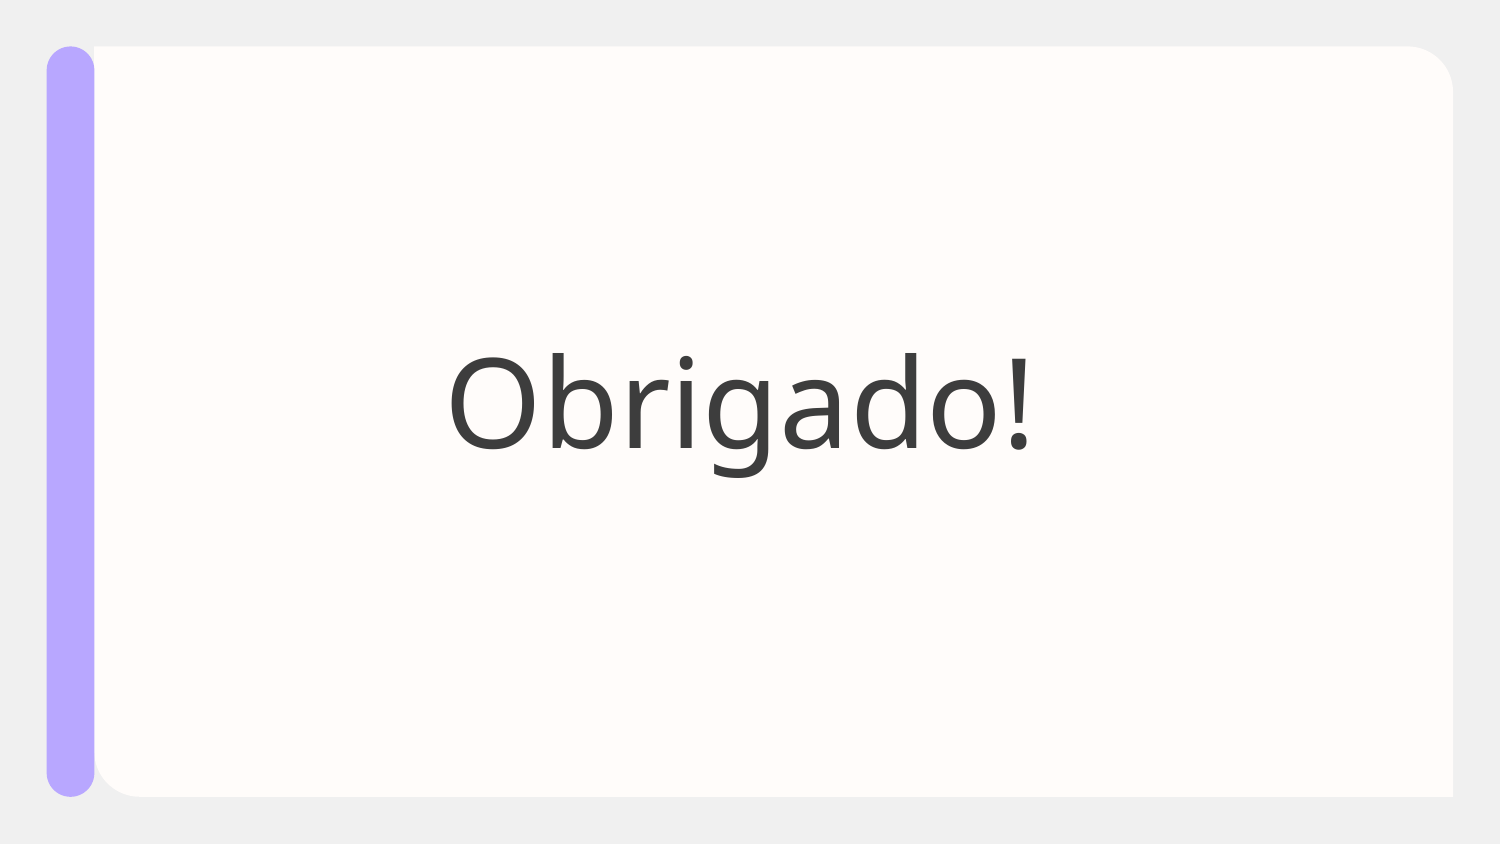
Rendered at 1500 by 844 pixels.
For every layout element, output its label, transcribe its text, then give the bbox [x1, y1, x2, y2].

title Obrigado! [444, 346, 1056, 480]
